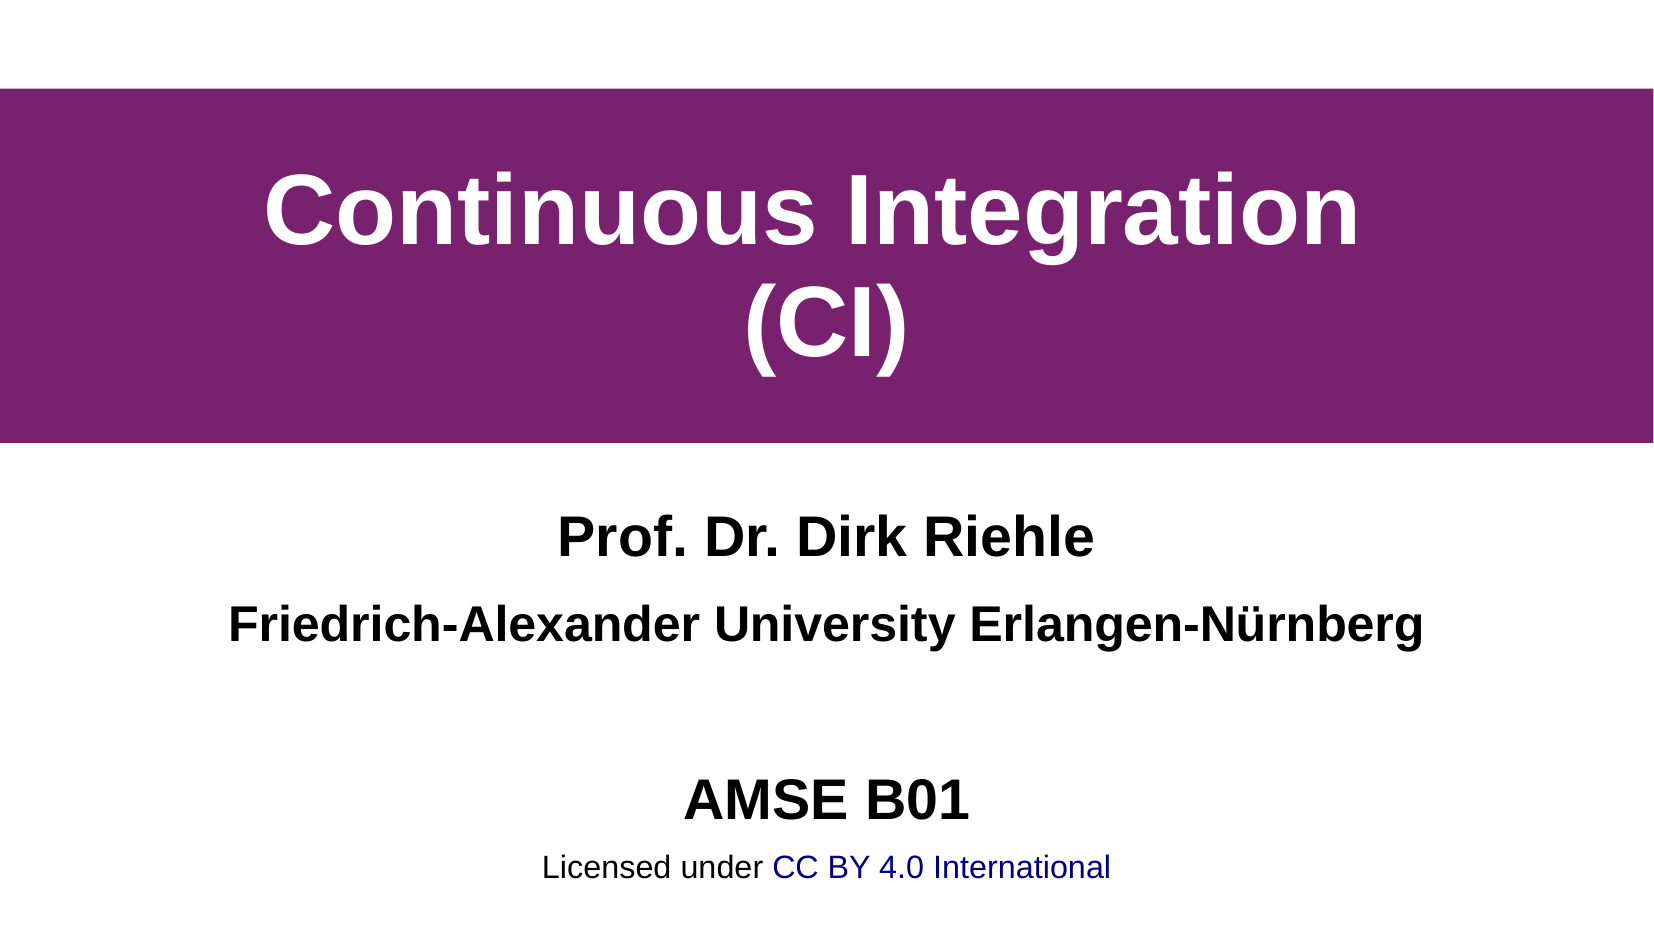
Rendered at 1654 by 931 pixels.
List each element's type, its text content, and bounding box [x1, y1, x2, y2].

subtitle Prof. Dr. Dirk Riehle Friedrich-Alexander University Erlangen-Nürnberg AMSE B01 Licensed under CC BY 4.0 International [29, 472, 1625, 886]
title Continuous Integration (CI) [0, 88, 1654, 443]
